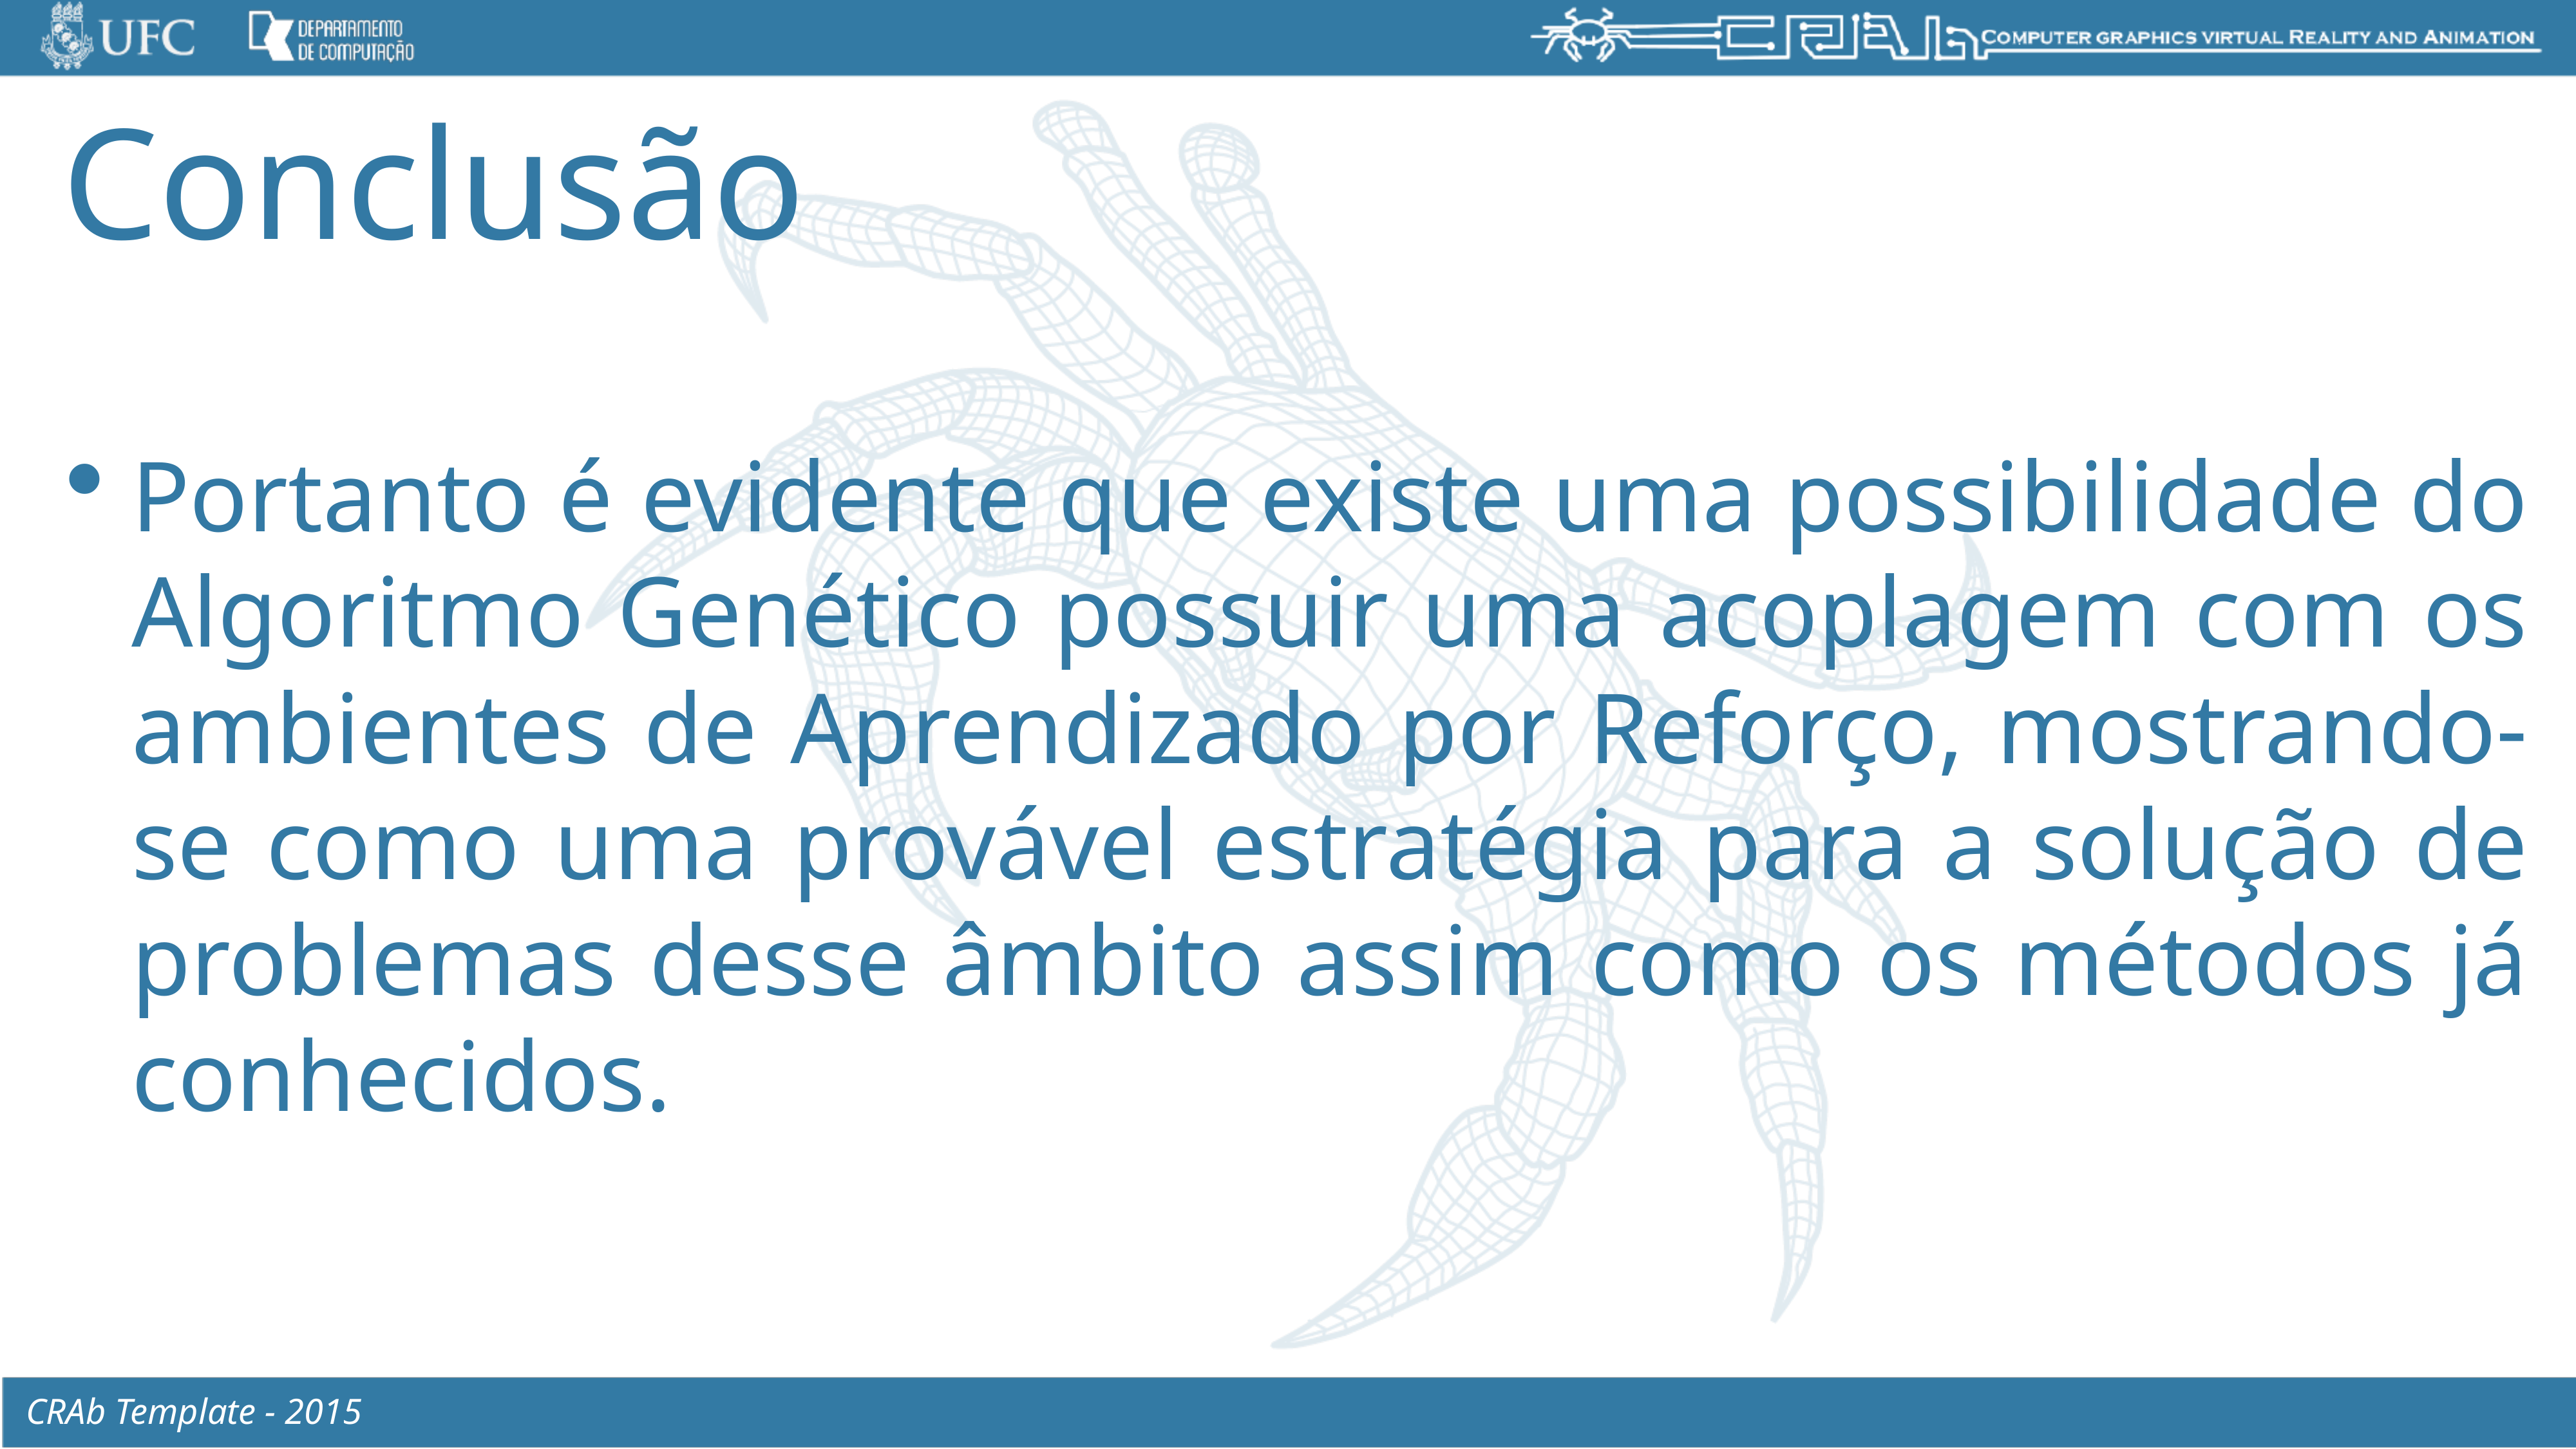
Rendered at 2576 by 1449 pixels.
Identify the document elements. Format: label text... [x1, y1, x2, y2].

title Conclusão [62, 86, 2466, 303]
picture [0, 0, 2576, 1449]
list Portanto é evidente que existe uma possibilidade do Algoritmo Genético possuir uma acoplagem com os ambientes de Aprendizado por Reforço, mostrando-se como uma provável estratégia para a solução de problemas desse âmbito assim como os métodos já conhecidos. [62, 435, 2530, 1330]
